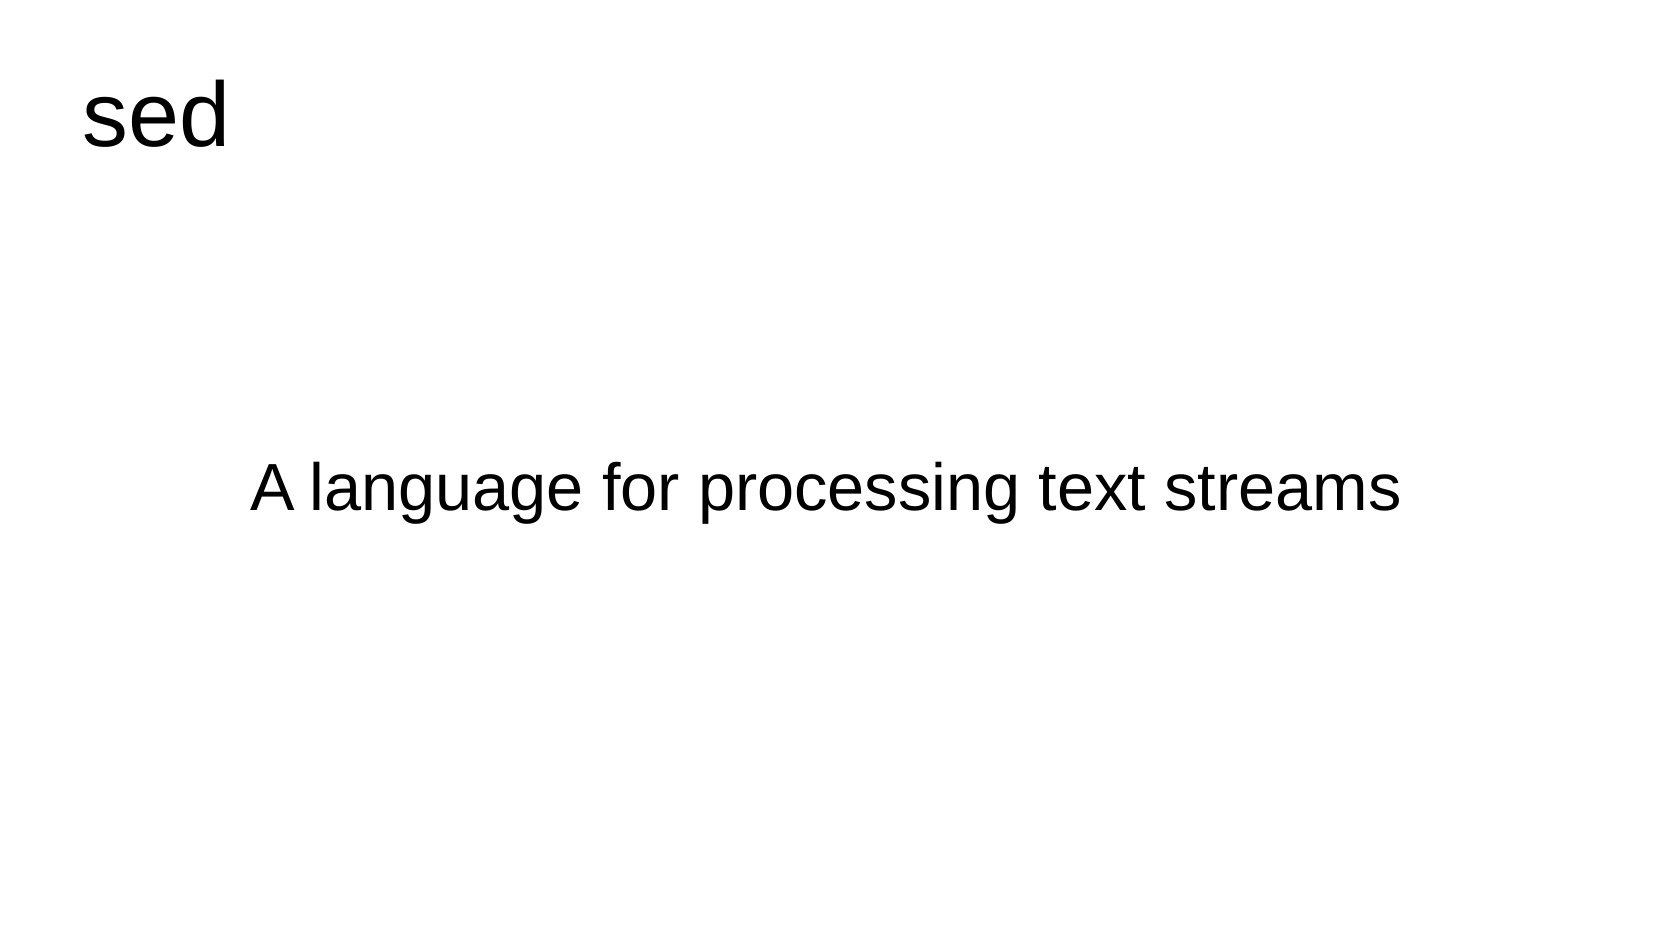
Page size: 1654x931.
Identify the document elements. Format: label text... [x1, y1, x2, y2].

subtitle A language for processing text streams [82, 217, 1571, 758]
title sed [82, 37, 1571, 193]
